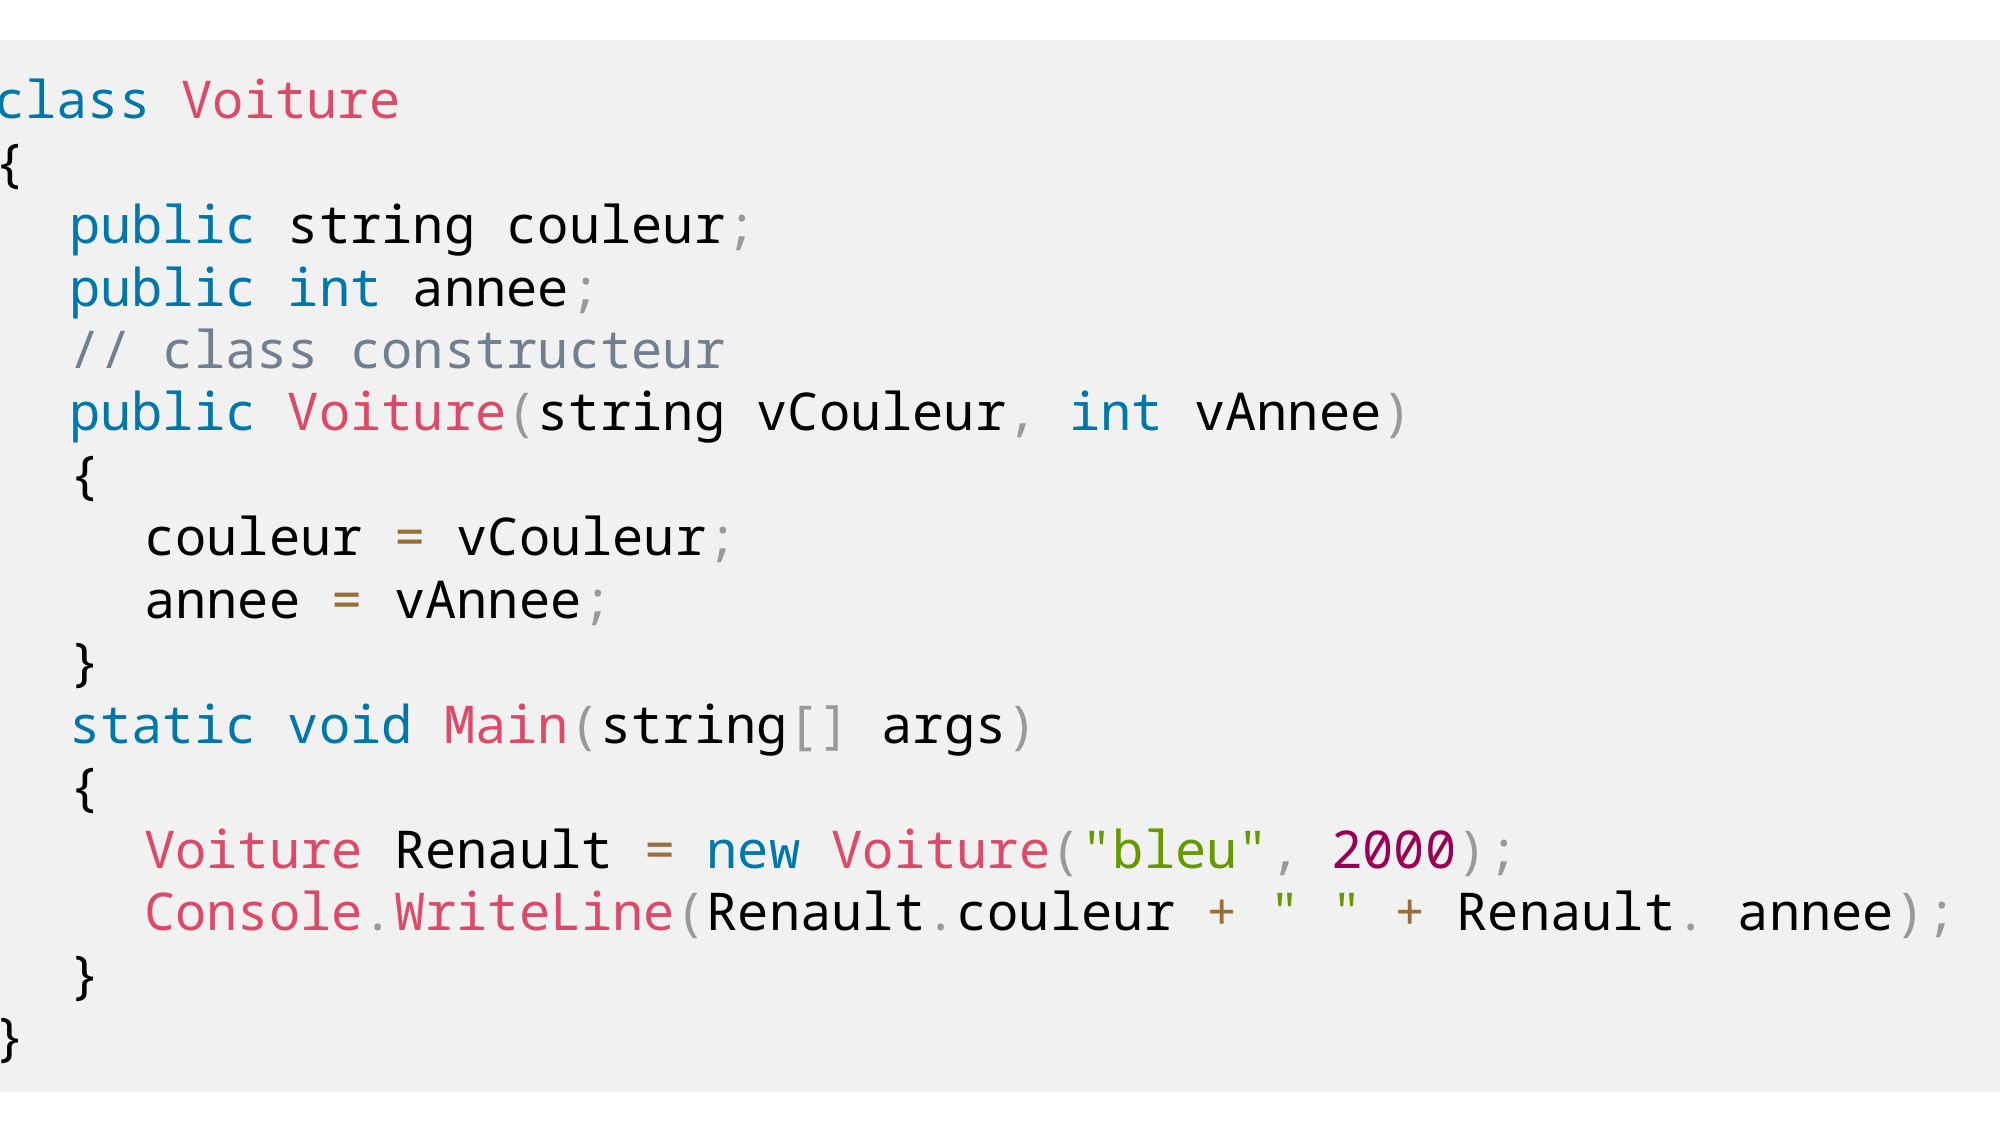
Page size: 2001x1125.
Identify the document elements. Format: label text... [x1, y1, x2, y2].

text_box class Voiture { public string couleur; public int annee; // class constructeur public Voiture(string vCouleur, int vAnnee) { couleur = vCouleur; annee = vAnnee; } static void Main(string[] args) { Voiture Renault = new Voiture("bleu", 2000); Console.WriteLine(Renault.couleur + " " + Renault. annee); } } [0, 40, 2000, 1092]
